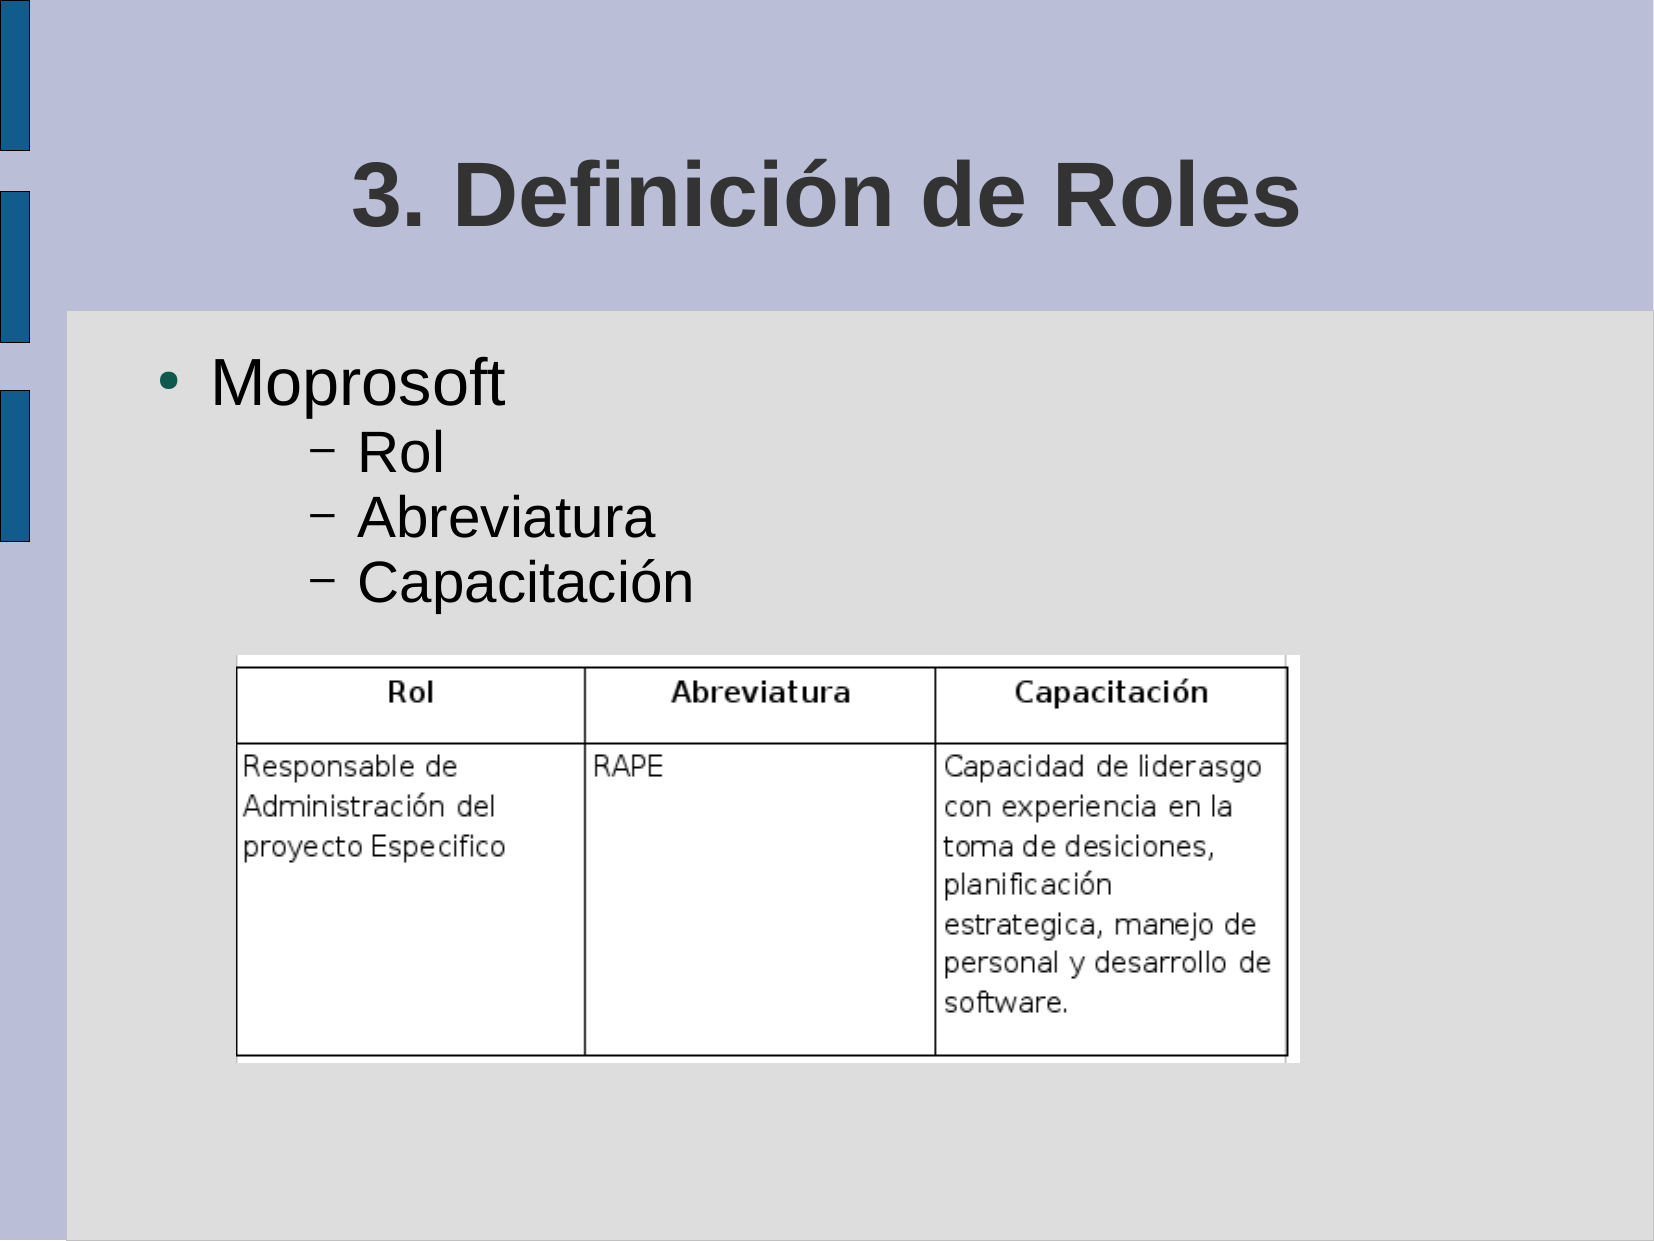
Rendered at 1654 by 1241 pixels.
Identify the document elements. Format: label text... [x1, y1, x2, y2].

picture [236, 655, 1300, 1063]
list Moprosoft Rol Abreviatura Capacitación [121, 344, 1534, 1112]
title 3. Definición de Roles [121, 98, 1534, 291]
